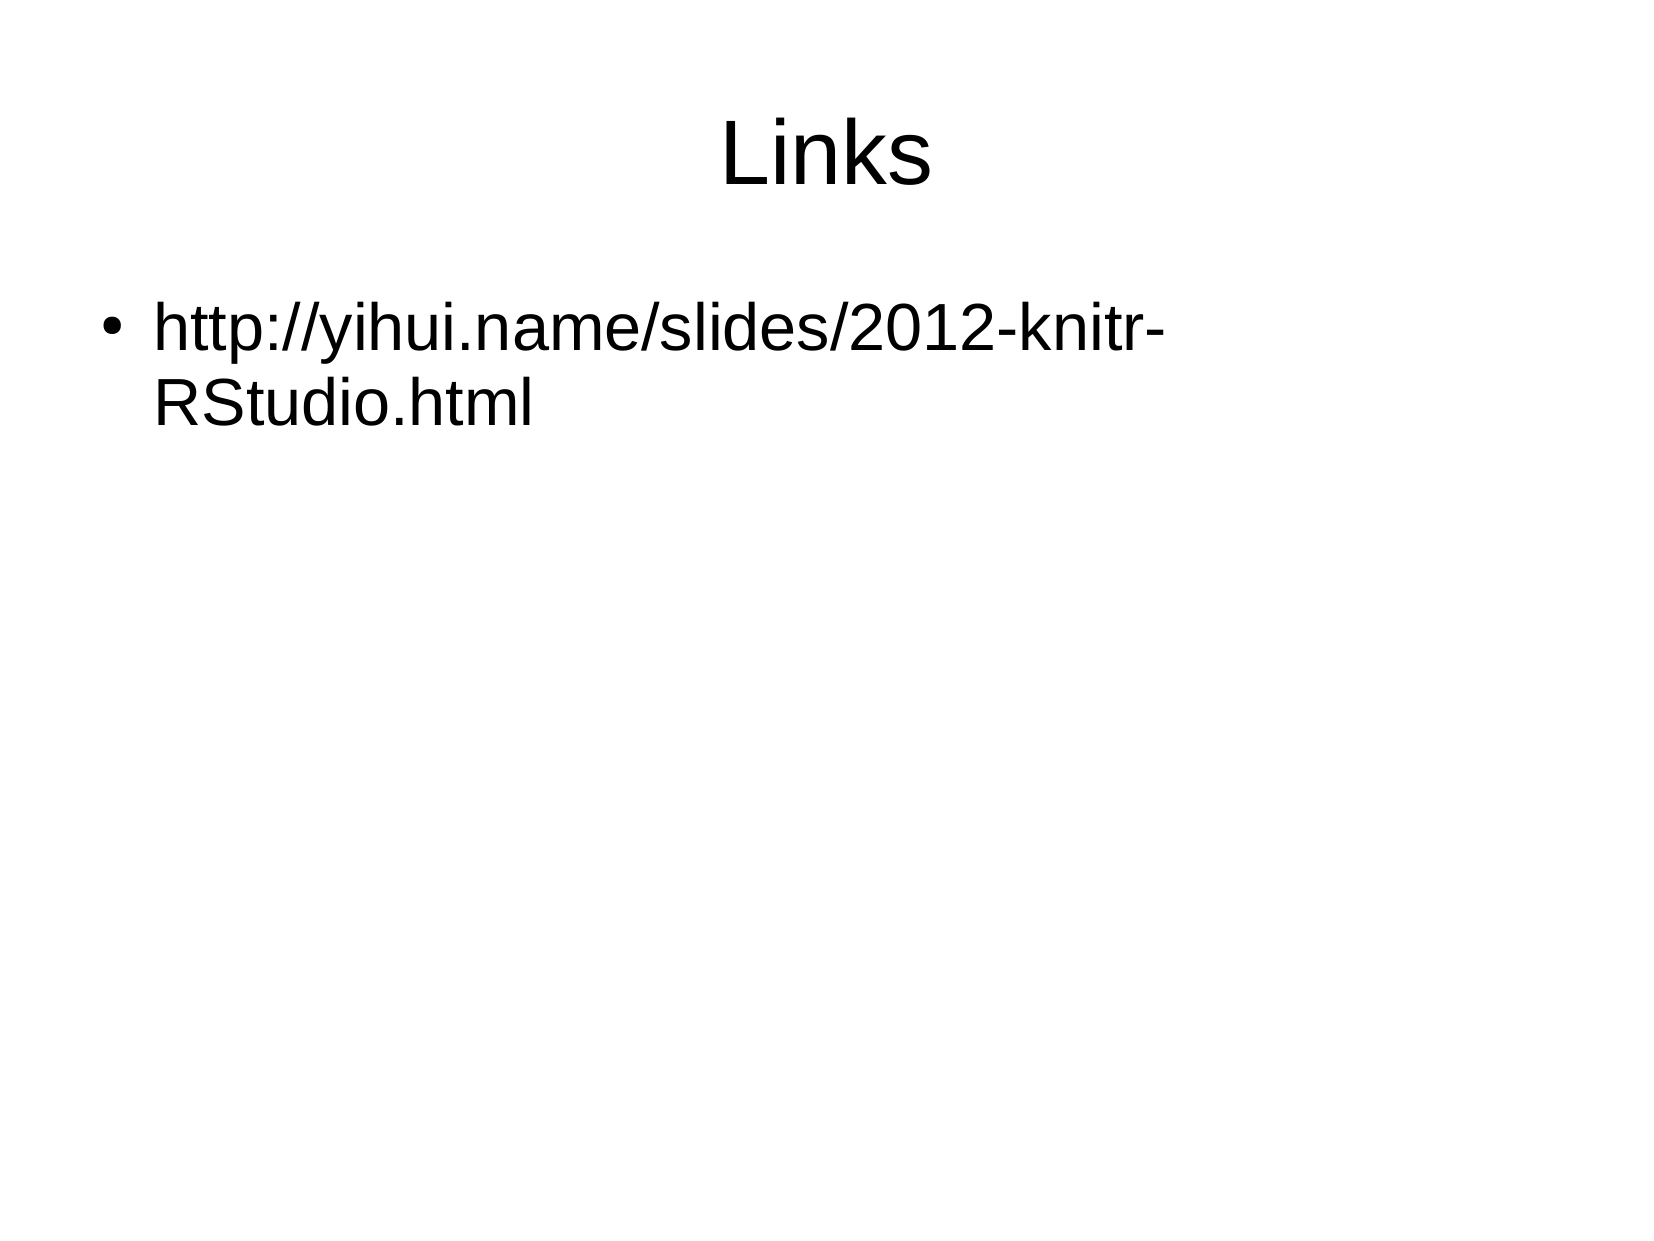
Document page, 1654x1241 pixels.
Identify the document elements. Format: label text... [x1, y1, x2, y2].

title Links [82, 49, 1571, 257]
list http://yihui.name/slides/2012-knitr-RStudio.html [82, 290, 1538, 1010]
